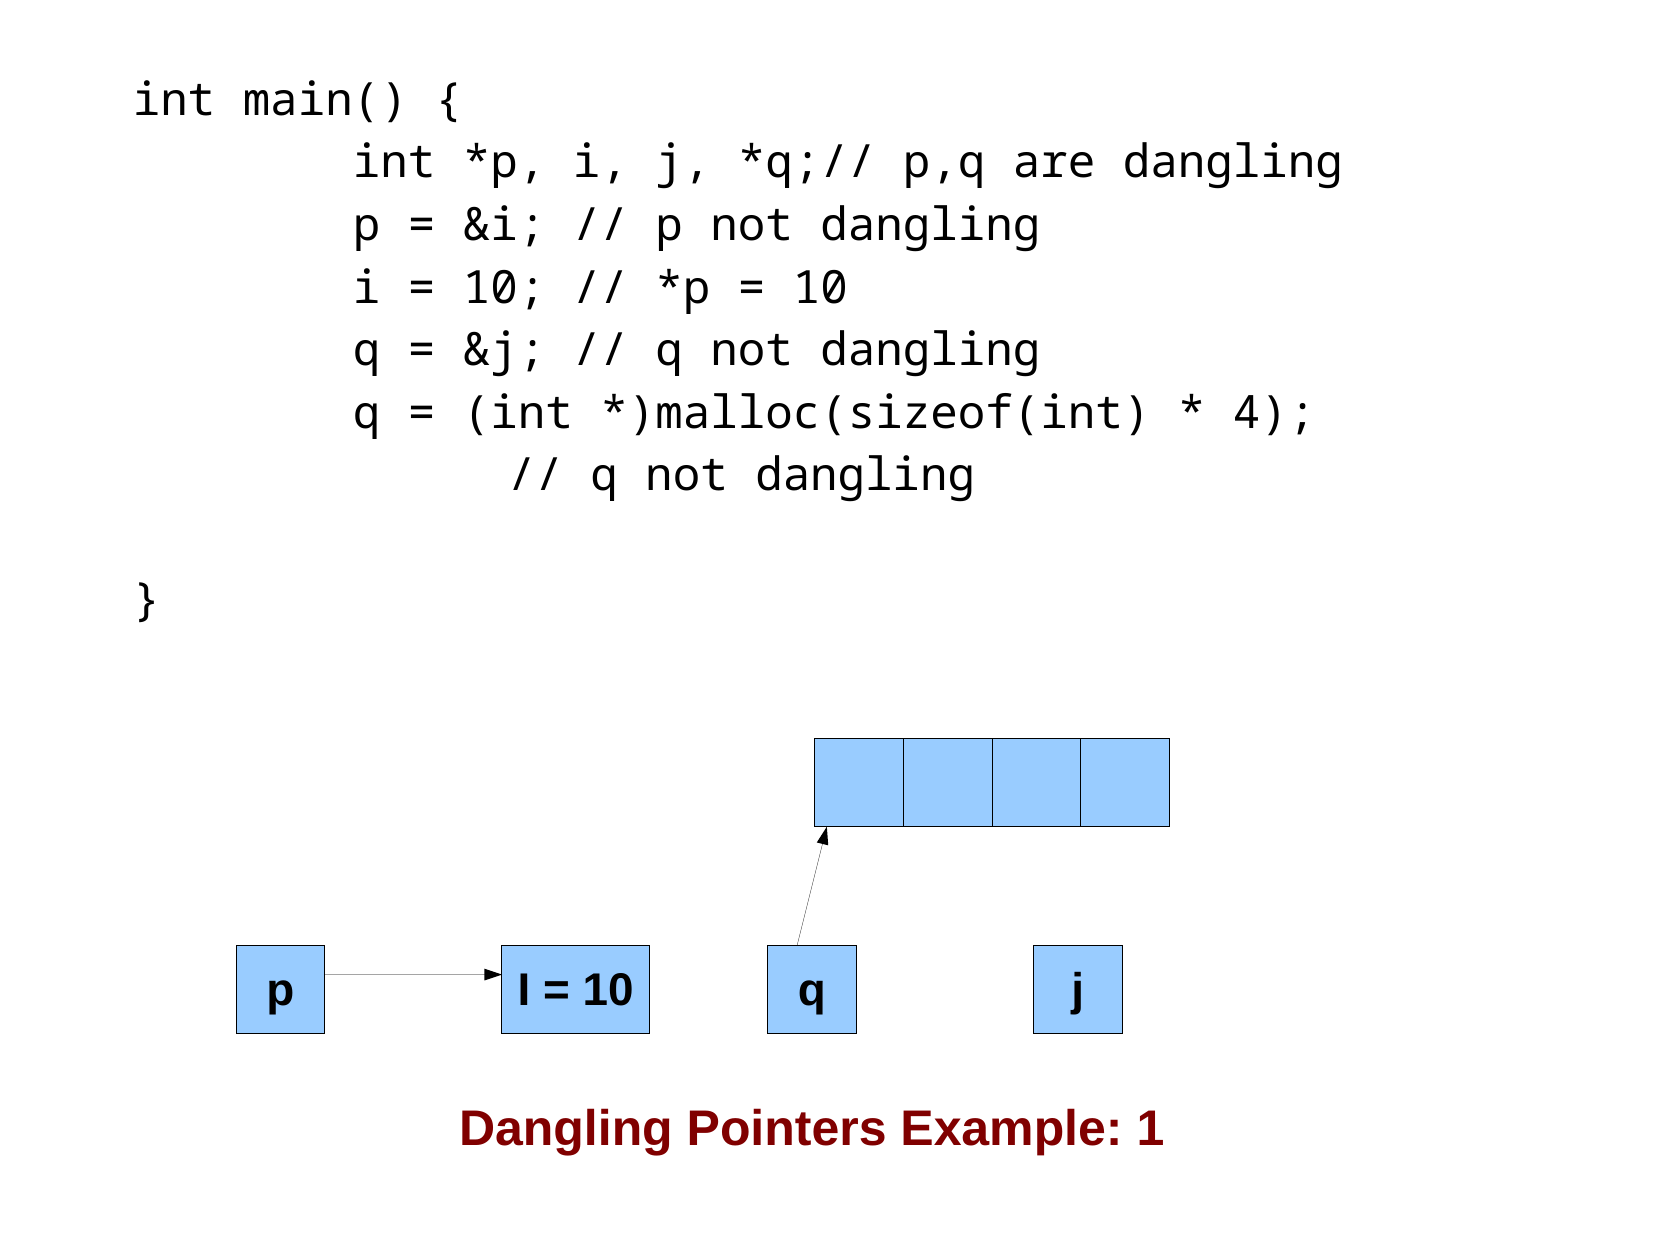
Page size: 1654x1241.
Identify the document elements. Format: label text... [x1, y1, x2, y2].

text_box int main() { int *p, i, j, *q;// p,q are dangling p = &i; // p not dangling i = 10; // *p = 10 q = &j; // q not dangling q = (int *)malloc(sizeof(int) * 4); // q not dangling } [118, 59, 1526, 650]
text_box j [1033, 945, 1123, 1034]
text_box I = 10 [501, 945, 650, 1034]
text_box [814, 738, 1170, 827]
text_box p [236, 945, 325, 1034]
text_box Dangling Pointers Example: 1 [147, 1092, 1477, 1164]
text_box q [767, 945, 857, 1034]
